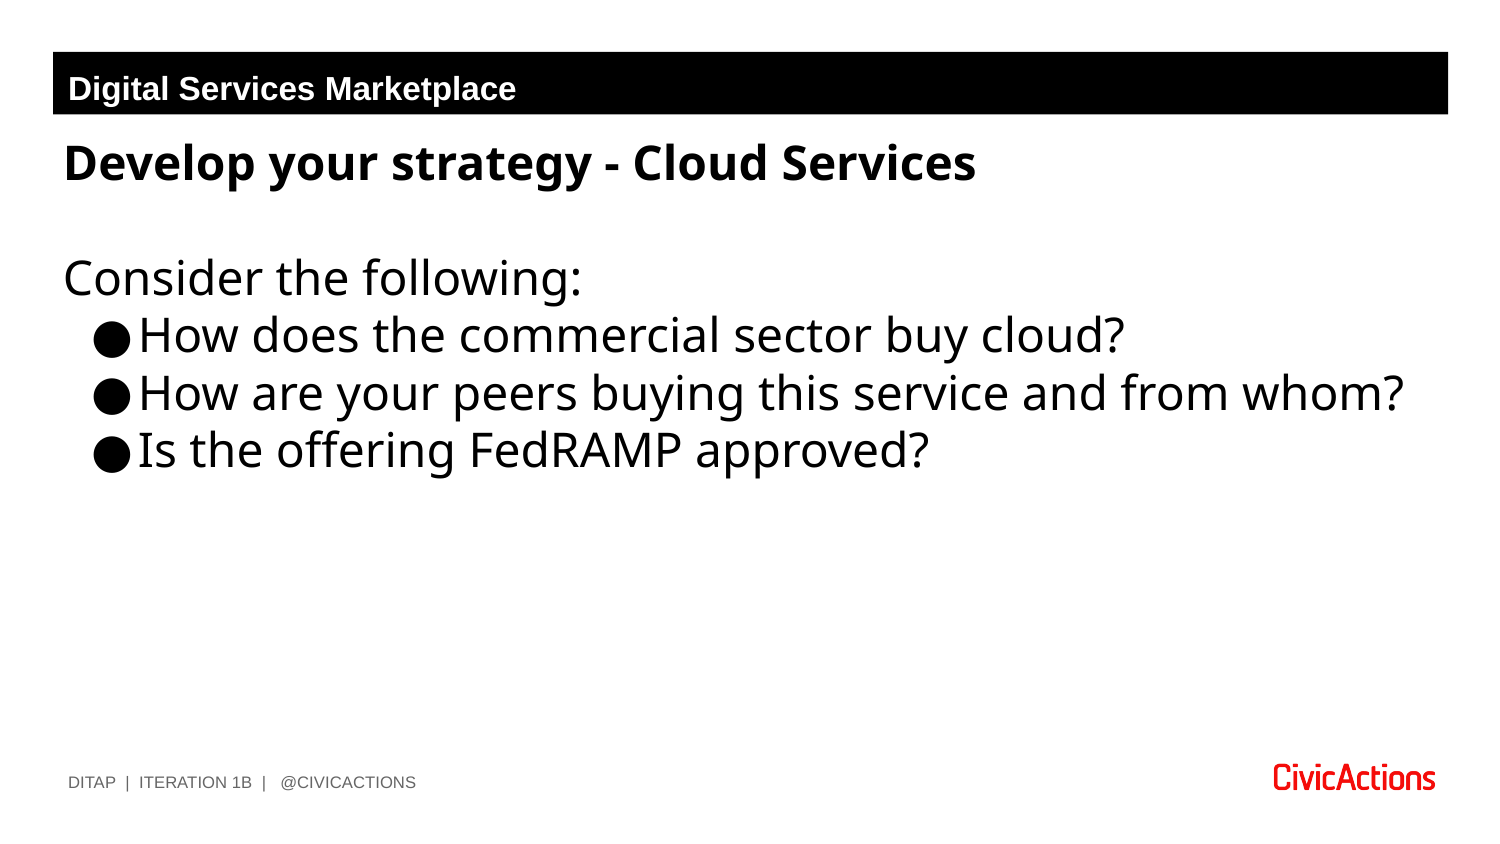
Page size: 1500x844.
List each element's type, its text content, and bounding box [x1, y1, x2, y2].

picture [1271, 758, 1438, 795]
text_box Develop your strategy - Cloud Services Consider the following: How does the commercial sector buy cloud? How are your peers buying this service and from whom? Is the offering FedRAMP approved? [53, 122, 1449, 716]
text_box Digital Services Marketplace [53, 51, 1449, 115]
